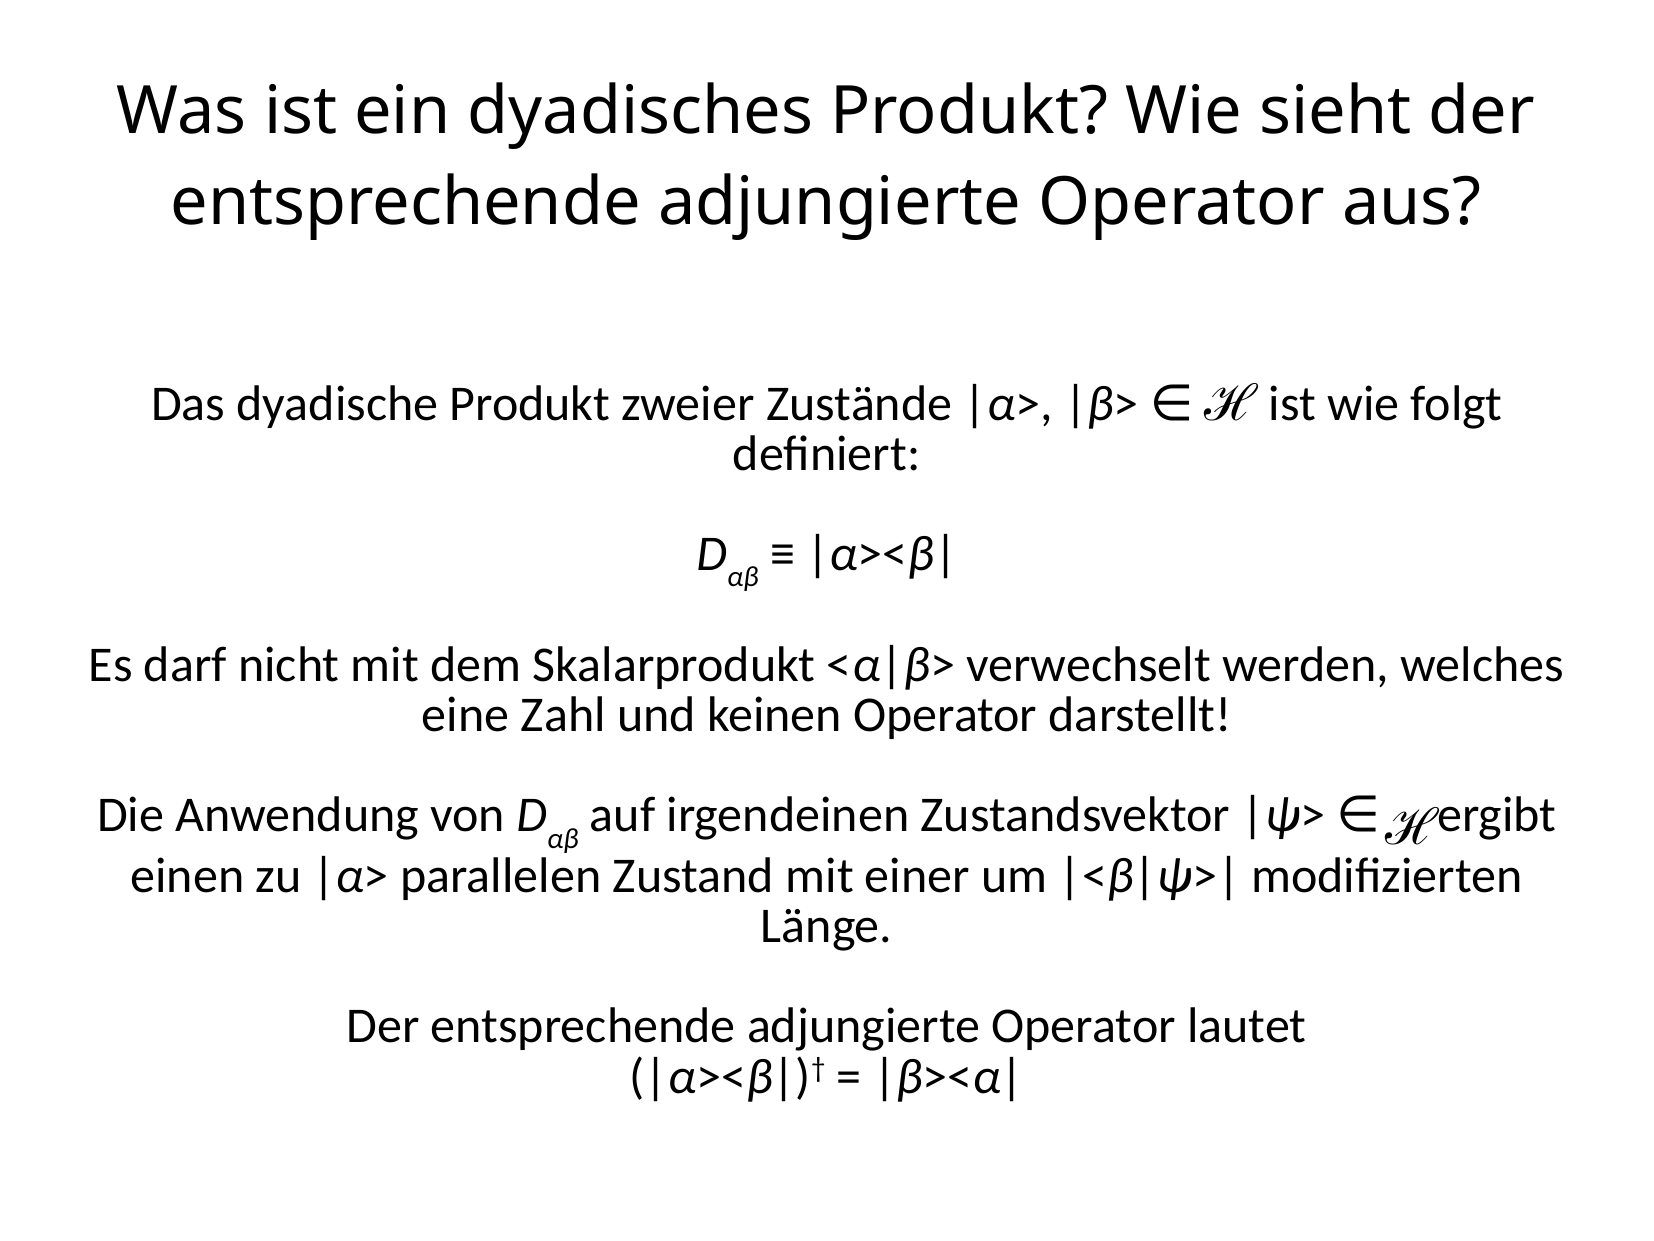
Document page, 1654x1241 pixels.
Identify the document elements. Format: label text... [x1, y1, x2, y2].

title Was ist ein dyadisches Produkt? Wie sieht der entsprechende adjungierte Operator aus? [82, 49, 1571, 257]
text_box ℋ [1370, 799, 1463, 896]
subtitle Das dyadische Produkt zweier Zustände |α>, |β> ∈ ℋ ist wie folgt definiert: Dαβ ≡ |α><β| Es darf nicht mit dem Skalarprodukt <α|β> verwechselt werden, welches eine Zahl und keinen Operator darstellt! Die Anwendung von Dαβ auf irgendeinen Zustandsvektor |ψ> ∈ ergibt einen zu |α> parallelen Zustand mit einer um |<β|ψ>| modifizierten Länge. Der entsprechende adjungierte Operator lautet (|α><β|)† = |β><α| [82, 306, 1571, 1183]
